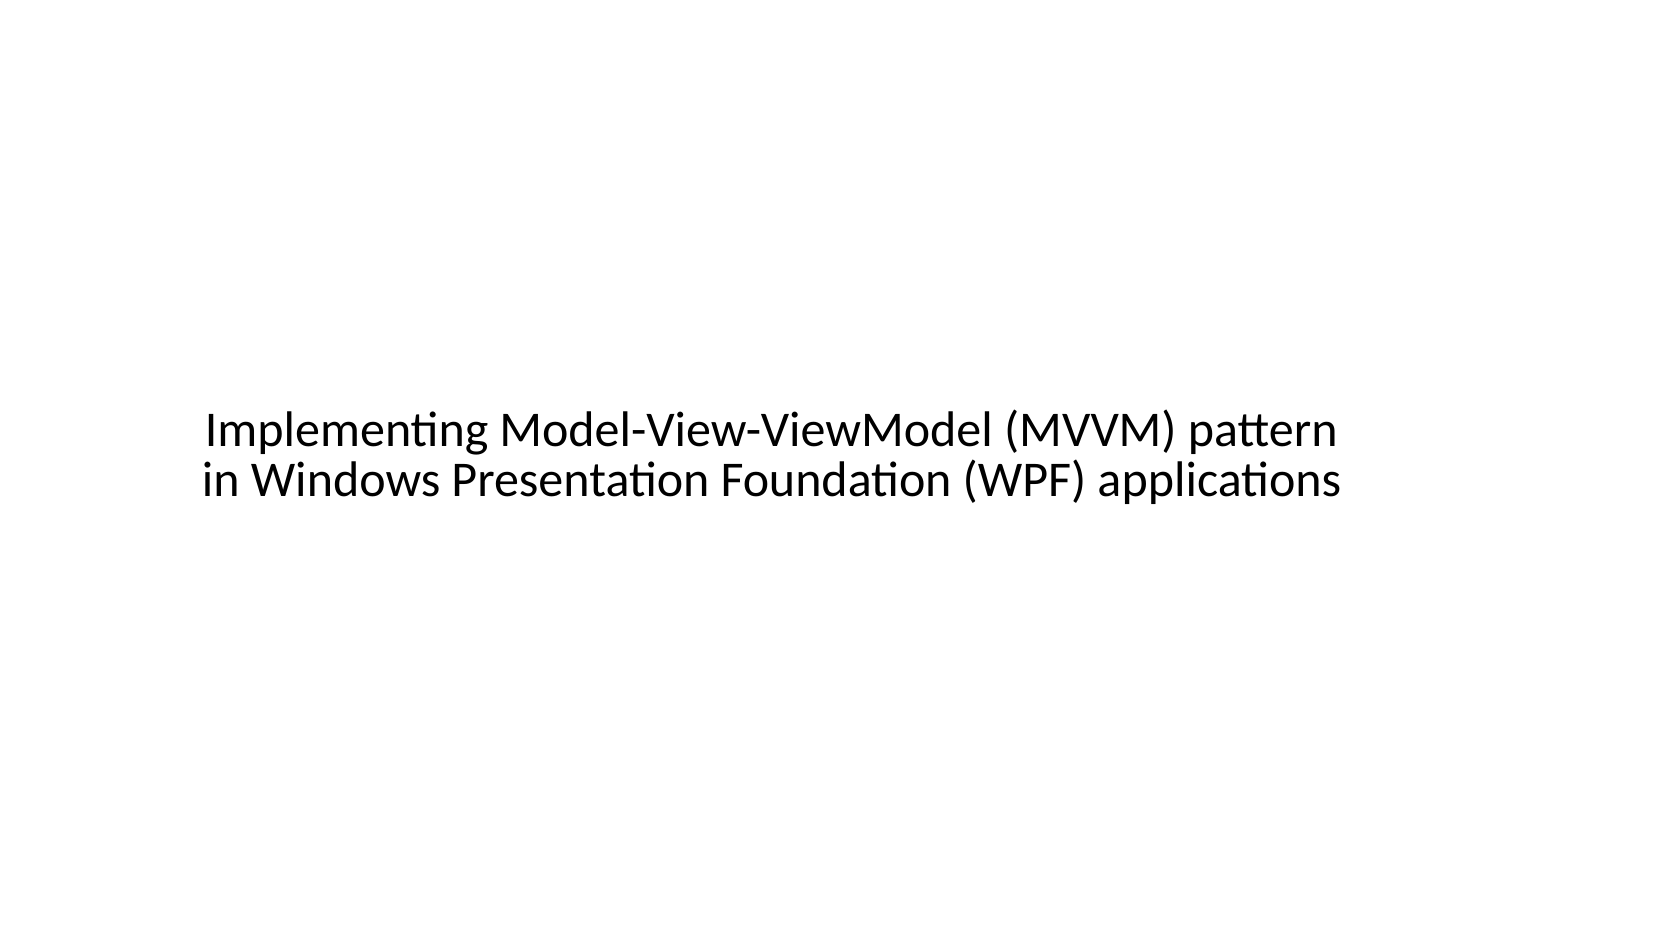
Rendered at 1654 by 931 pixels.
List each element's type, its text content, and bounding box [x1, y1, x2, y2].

text_box Implementing Model-View-ViewModel (MVVM) pattern in Windows Presentation Foundation (WPF) applications [187, 401, 1357, 517]
